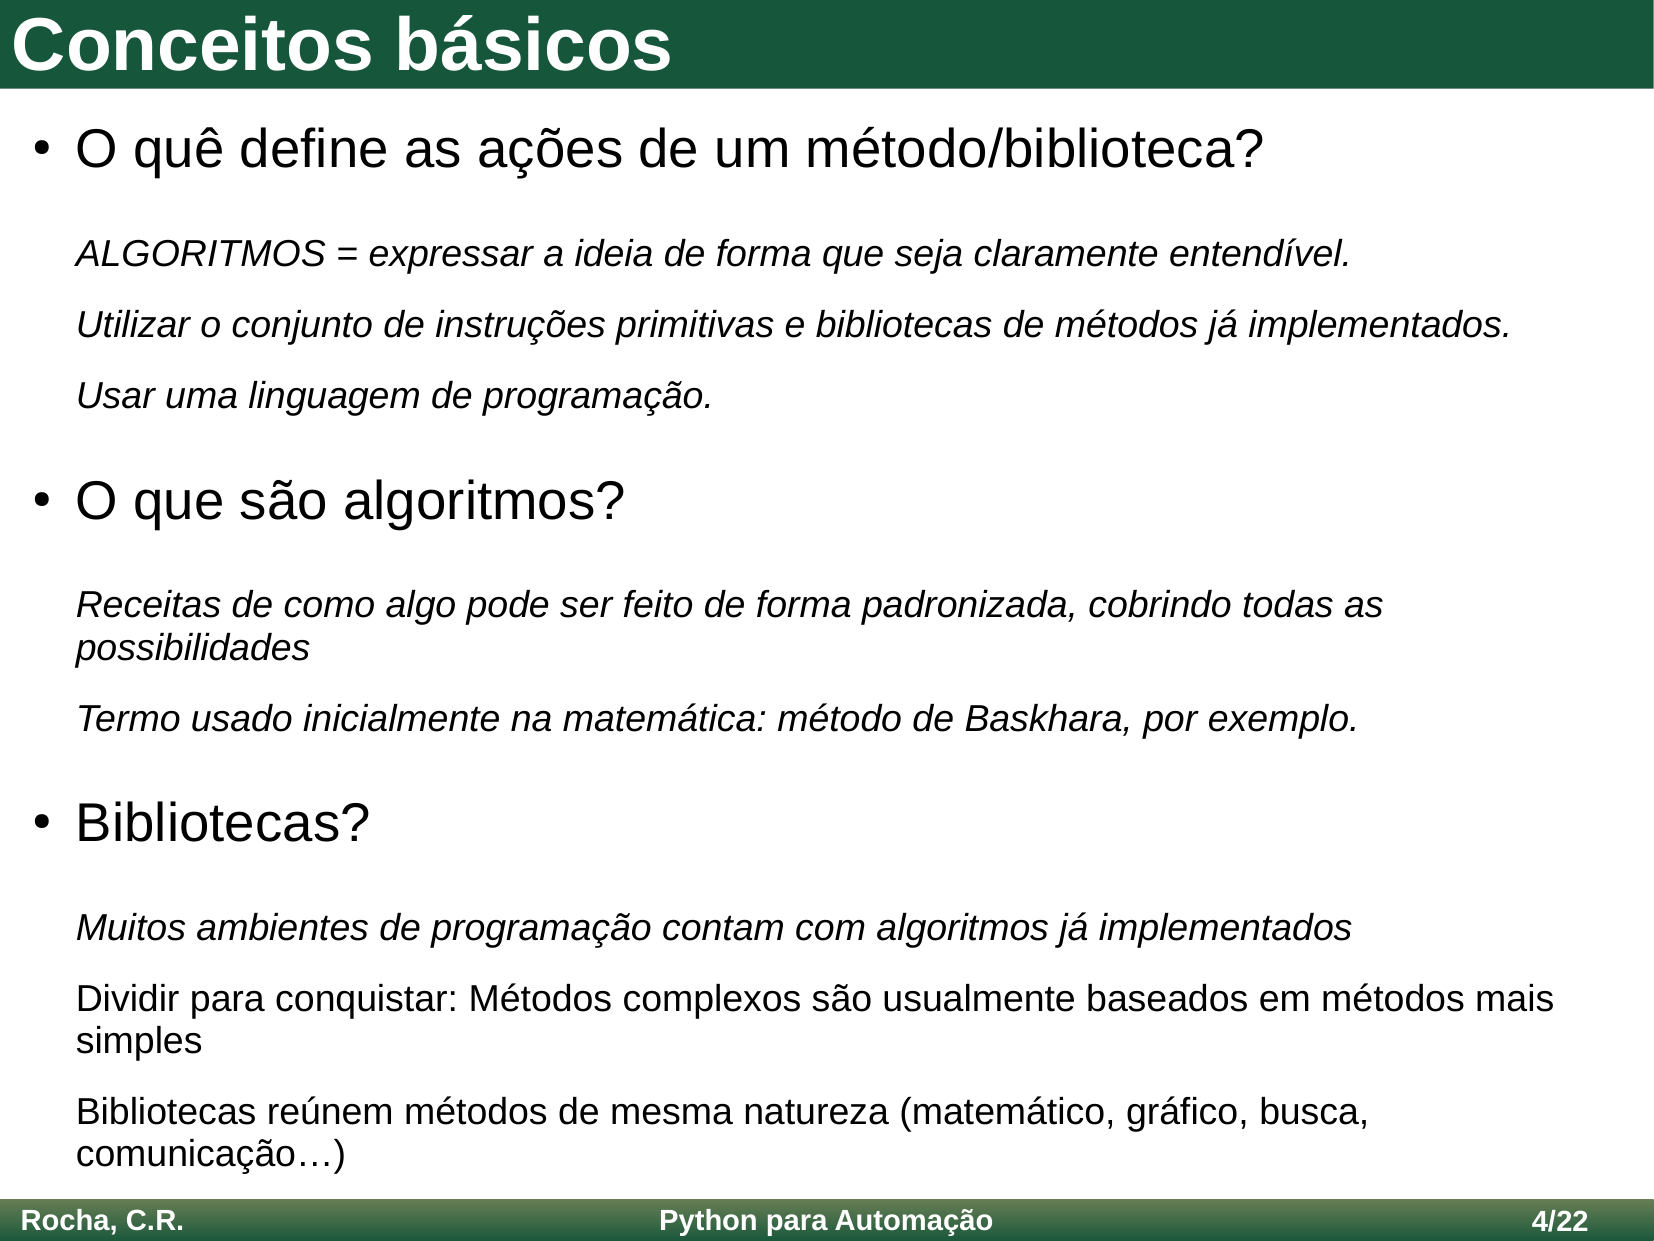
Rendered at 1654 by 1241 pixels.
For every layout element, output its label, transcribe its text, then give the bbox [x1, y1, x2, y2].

title Conceitos básicos [11, 0, 1625, 89]
list O quê define as ações de um método/biblioteca? ALGORITMOS = expressar a ideia de forma que seja claramente entendível. Utilizar o conjunto de instruções primitivas e bibliotecas de métodos já implementados. Usar uma linguagem de programação. O que são algoritmos? Receitas de como algo pode ser feito de forma padronizada, cobrindo todas as possibilidades Termo usado inicialmente na matemática: método de Baskhara, por exemplo. Bibliotecas? Muitos ambientes de programação contam com algoritmos já implementados Dividir para conquistar: Métodos complexos são usualmente baseados em métodos mais simples Bibliotecas reúnem métodos de mesma natureza (matemático, gráfico, busca, comunicação…) [17, 118, 1625, 1182]
